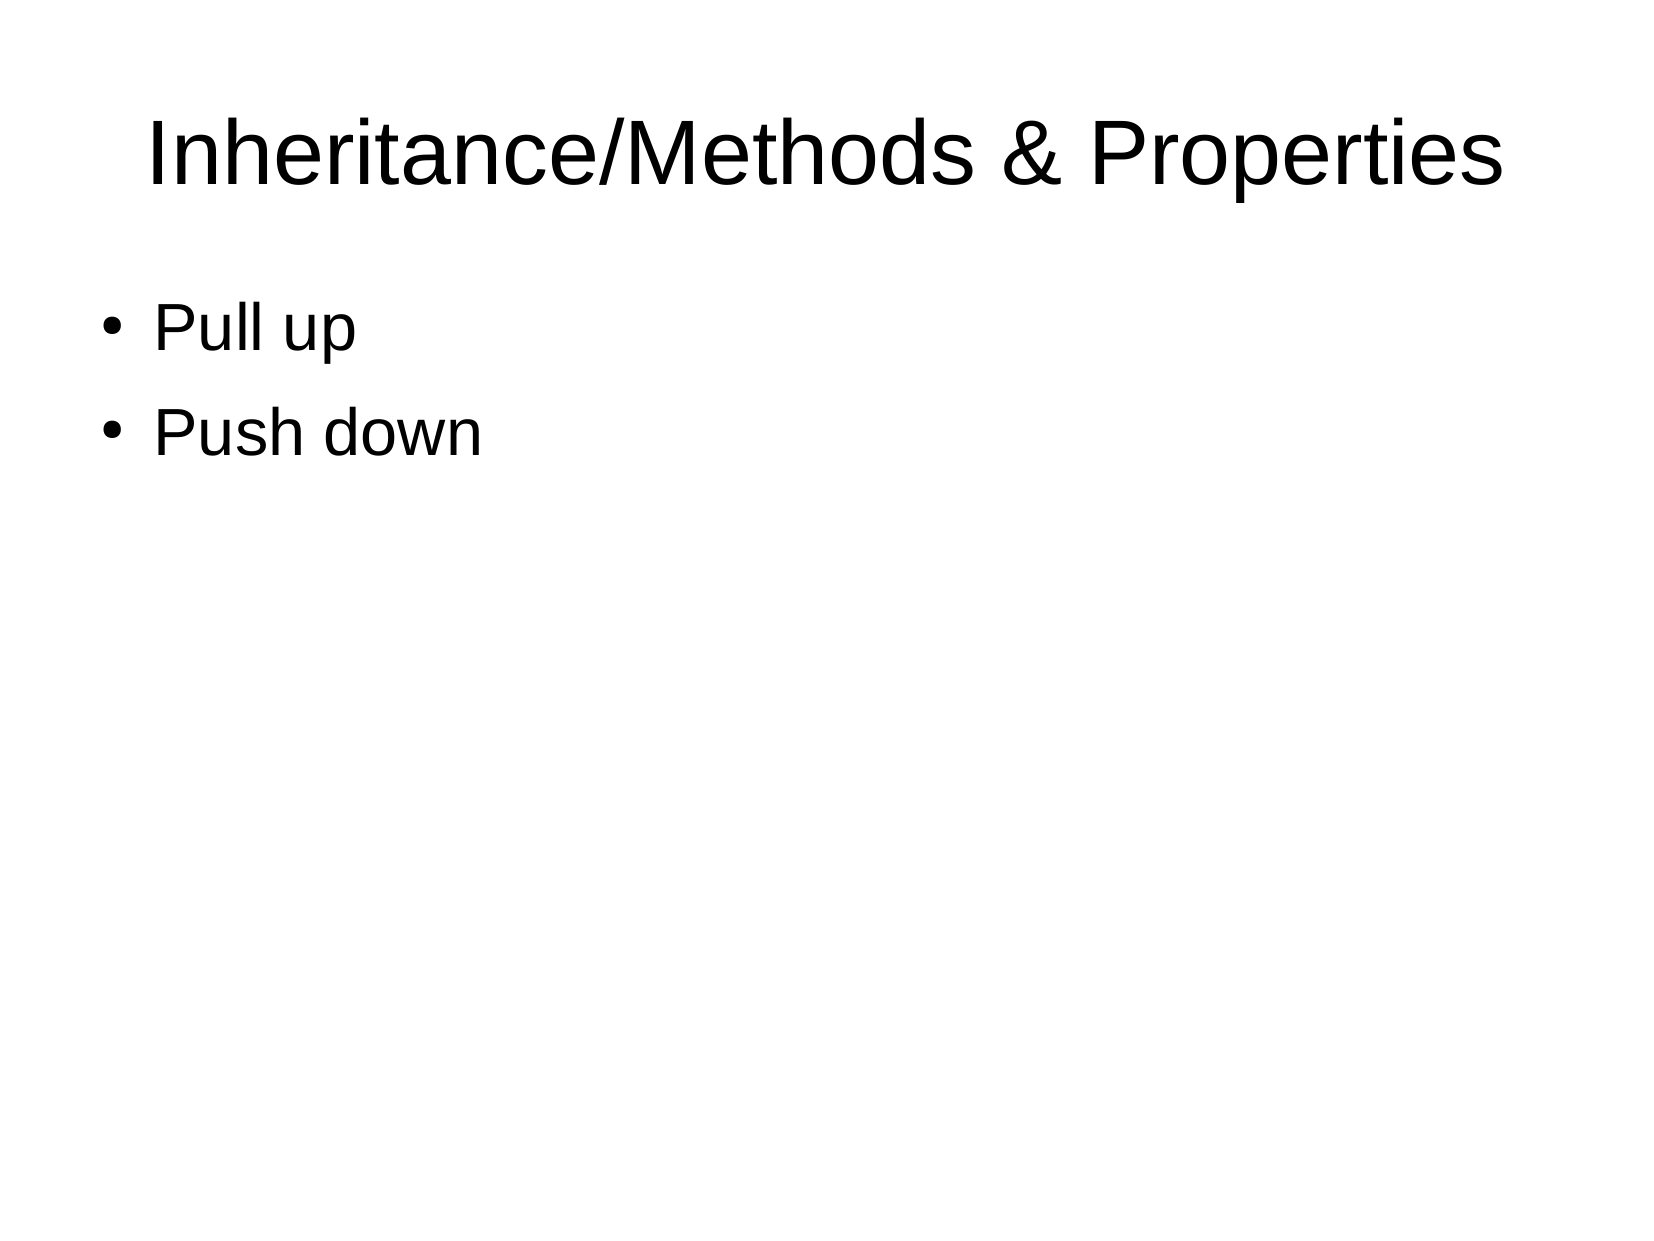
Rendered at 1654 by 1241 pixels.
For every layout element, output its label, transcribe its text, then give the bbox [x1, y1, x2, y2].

title Inheritance/Methods & Properties [82, 49, 1571, 257]
list Pull up Push down [82, 290, 1571, 1109]
